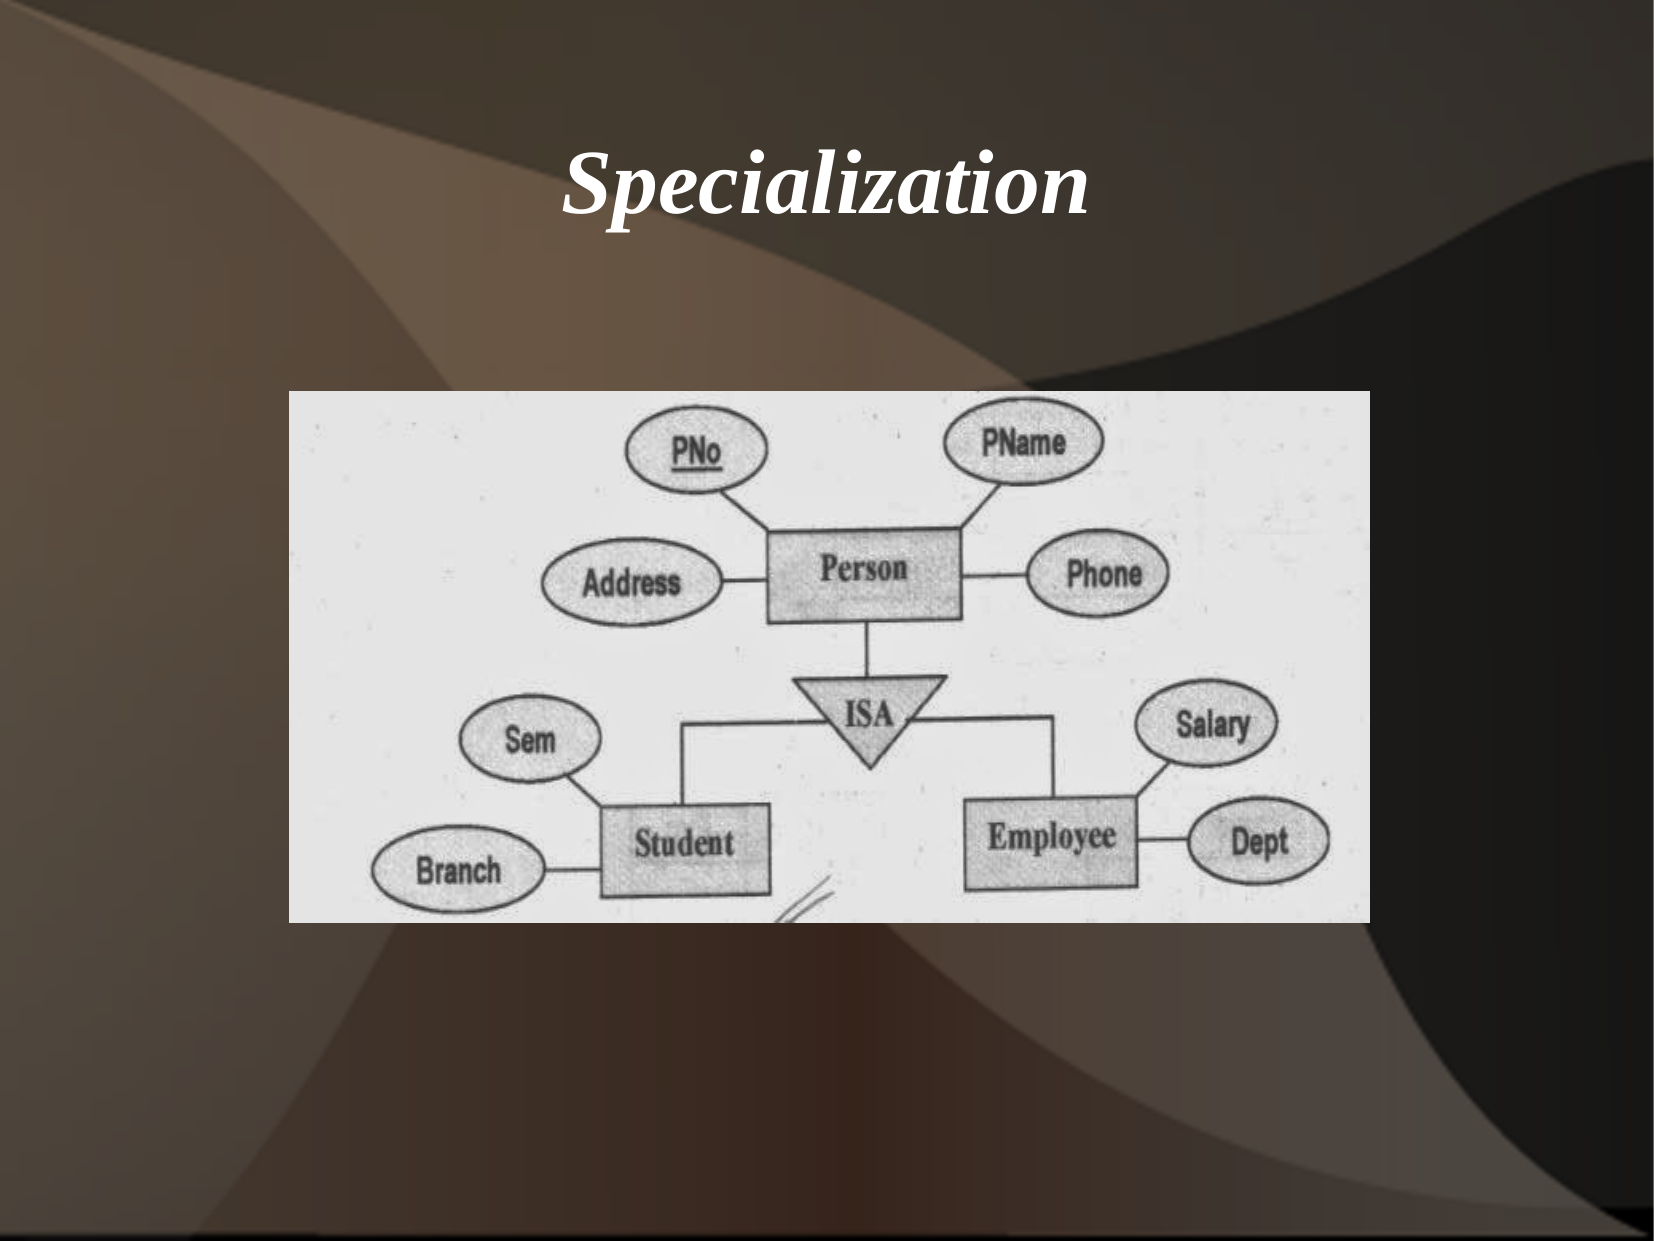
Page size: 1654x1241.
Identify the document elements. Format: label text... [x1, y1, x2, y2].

picture [0, 0, 1654, 1241]
title Specialization [82, 78, 1571, 287]
